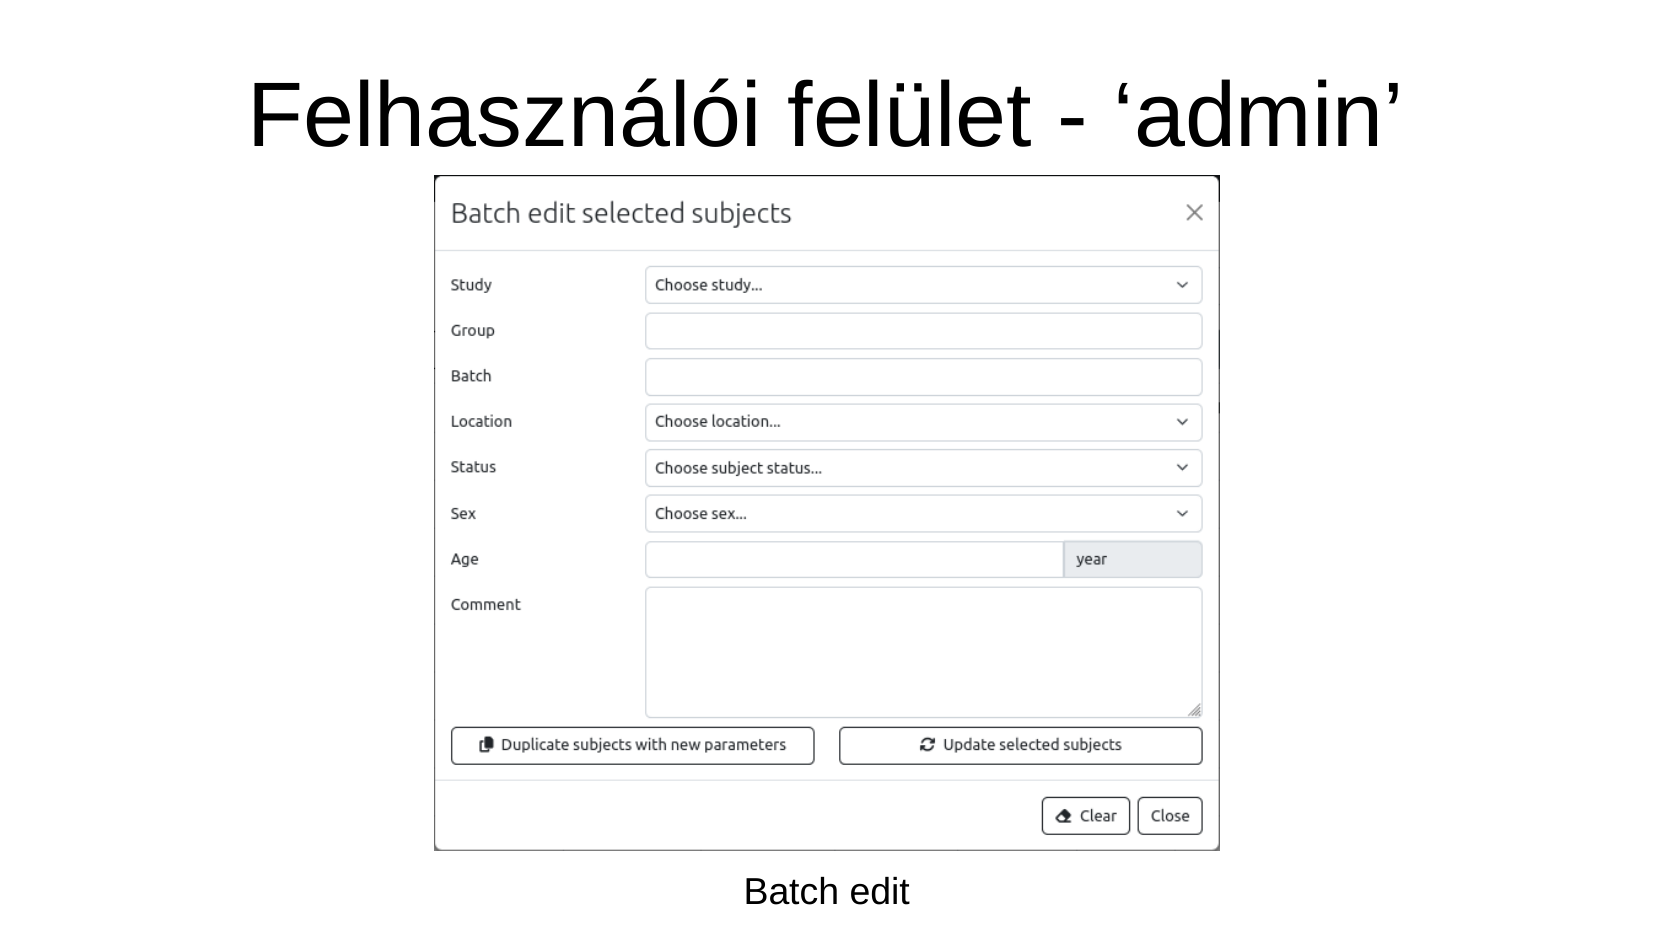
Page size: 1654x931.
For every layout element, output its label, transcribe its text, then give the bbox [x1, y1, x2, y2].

title Felhasználói felület - ‘admin’ [82, 37, 1571, 193]
picture [434, 175, 1220, 851]
